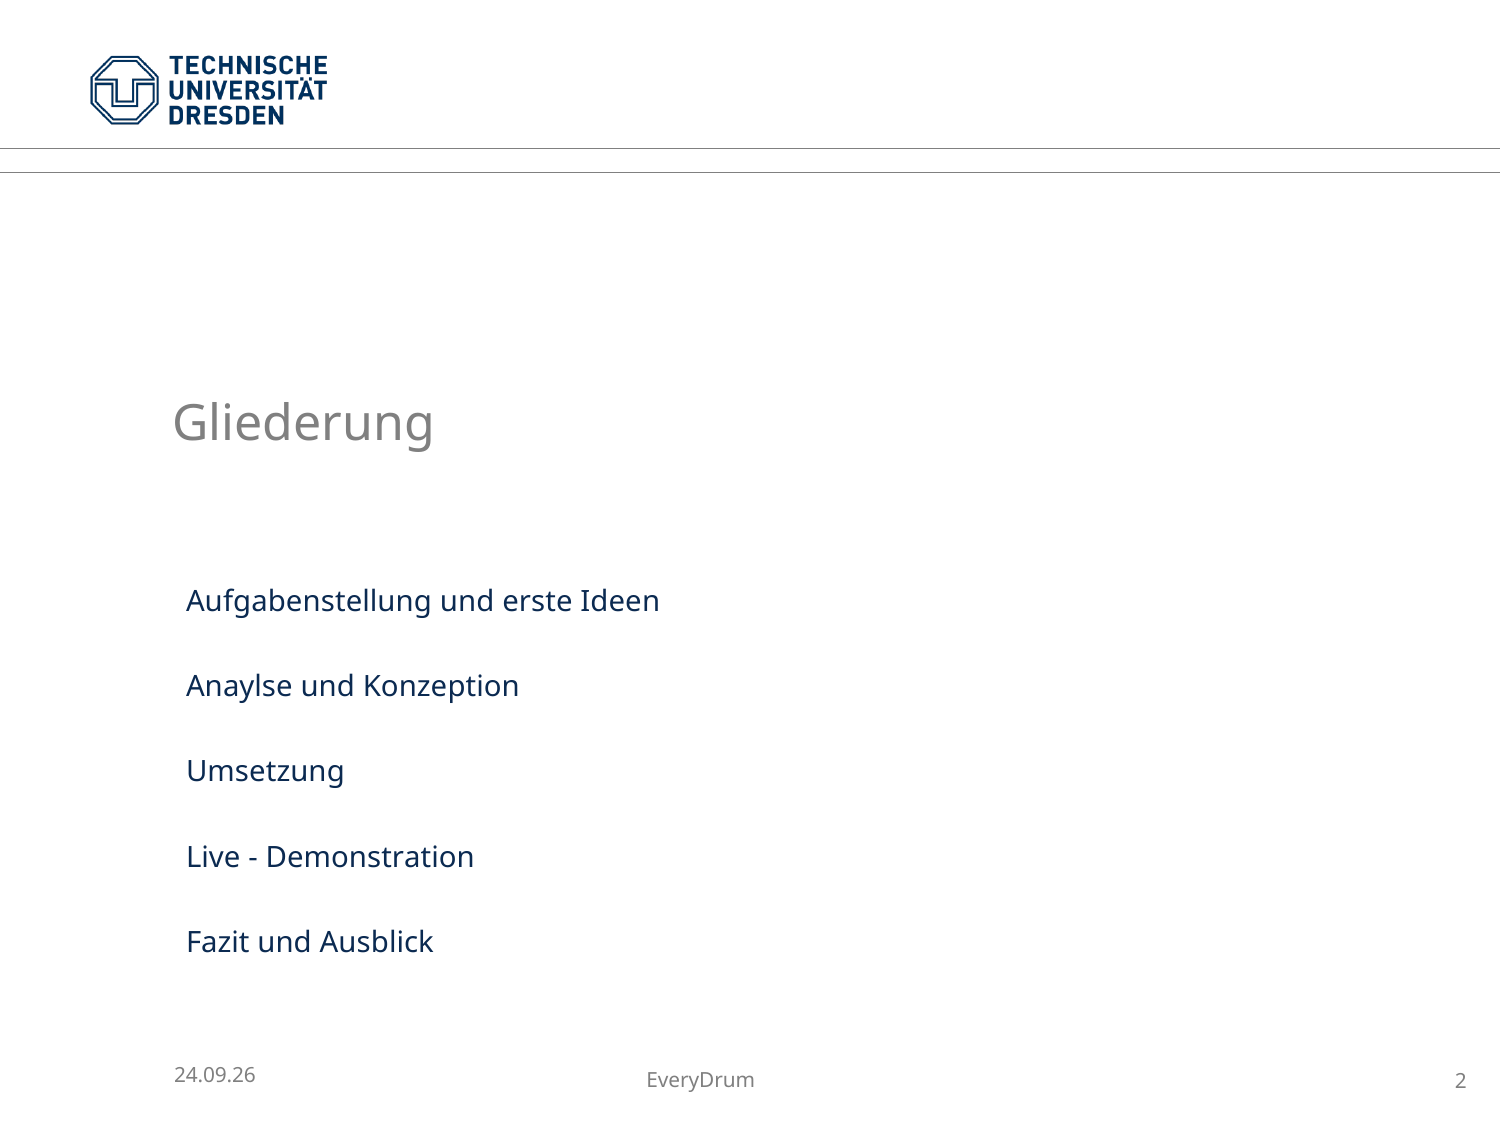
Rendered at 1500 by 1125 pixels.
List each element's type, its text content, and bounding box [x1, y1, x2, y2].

title Gliederung [157, 326, 1377, 514]
text_box 09.07.18 [159, 1046, 510, 1107]
picture [90, 54, 327, 125]
list Aufgabenstellung und erste Ideen Anaylse und Konzeption Umsetzung Live - Demonstration Fazit und Ausblick [171, 574, 760, 970]
